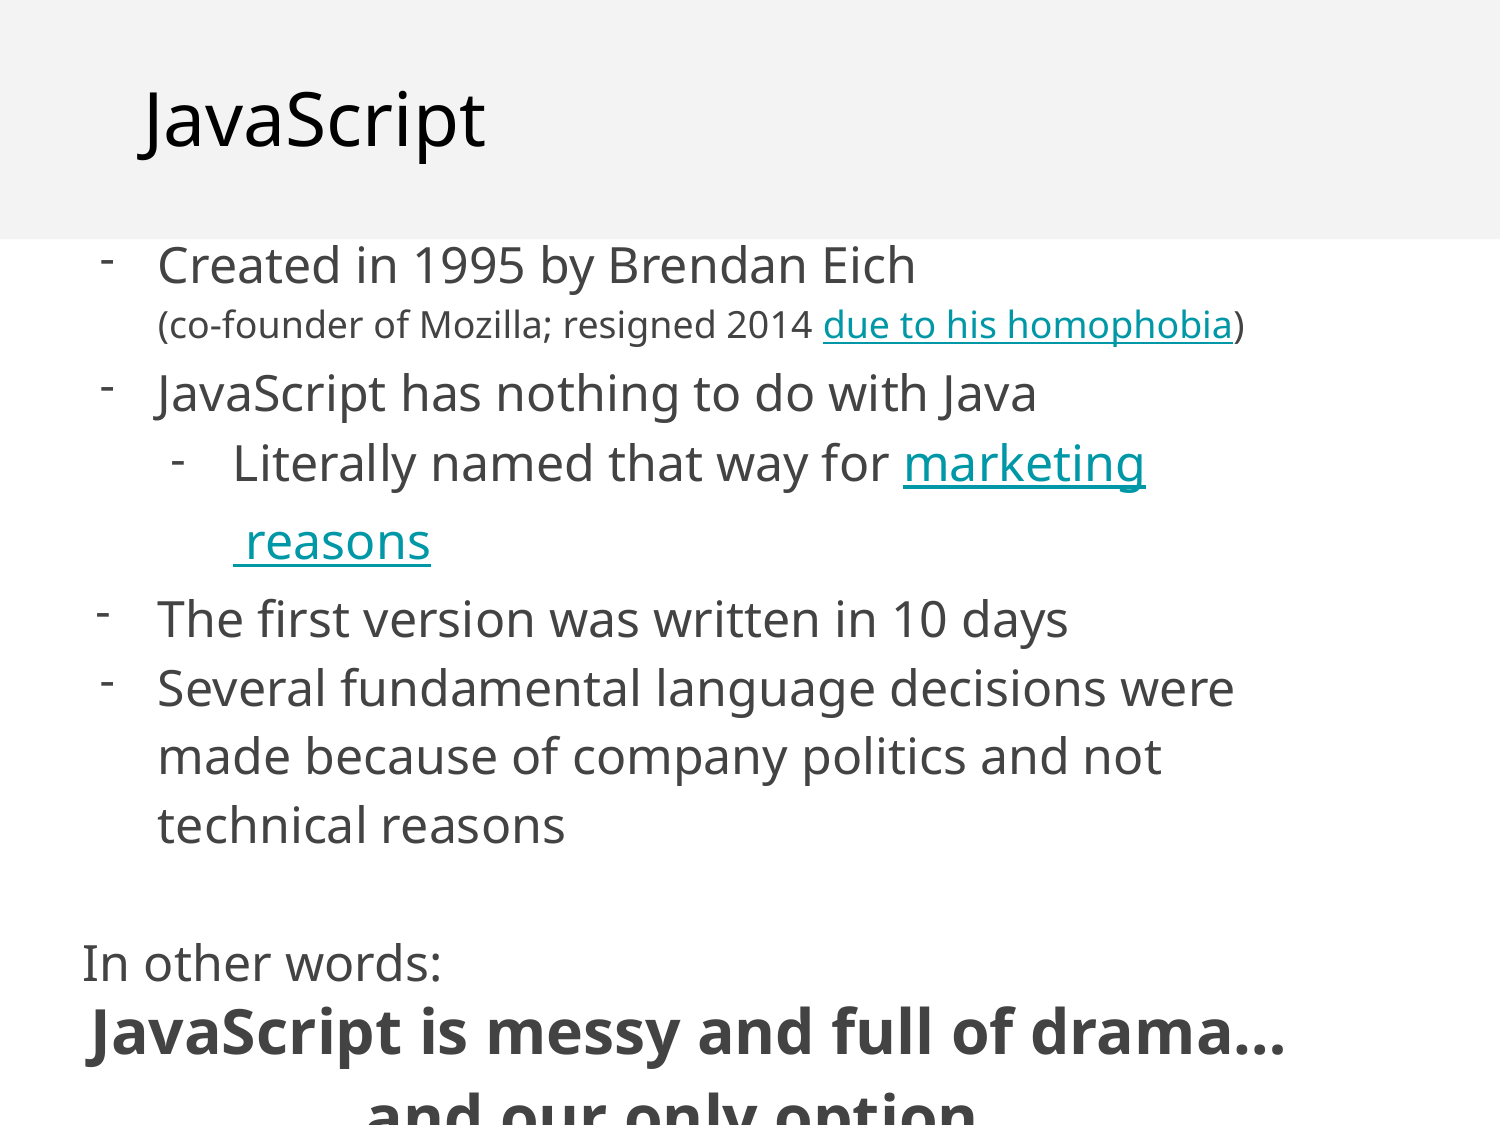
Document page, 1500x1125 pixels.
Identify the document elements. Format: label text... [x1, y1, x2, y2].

title JavaScript [128, 56, 1372, 183]
list Created in 1995 by Brendan Eich (co-founder of Mozilla; resigned 2014 due to his homophobia) JavaScript has nothing to do with Java Literally named that way for marketing reasons The first version was written in 10 days Several fundamental language decisions were made because of company politics and not technical reasons In other words: JavaScript is messy and full of drama… and our only option. (though it's gotten much, much better in the last few years) [67, 209, 1312, 957]
